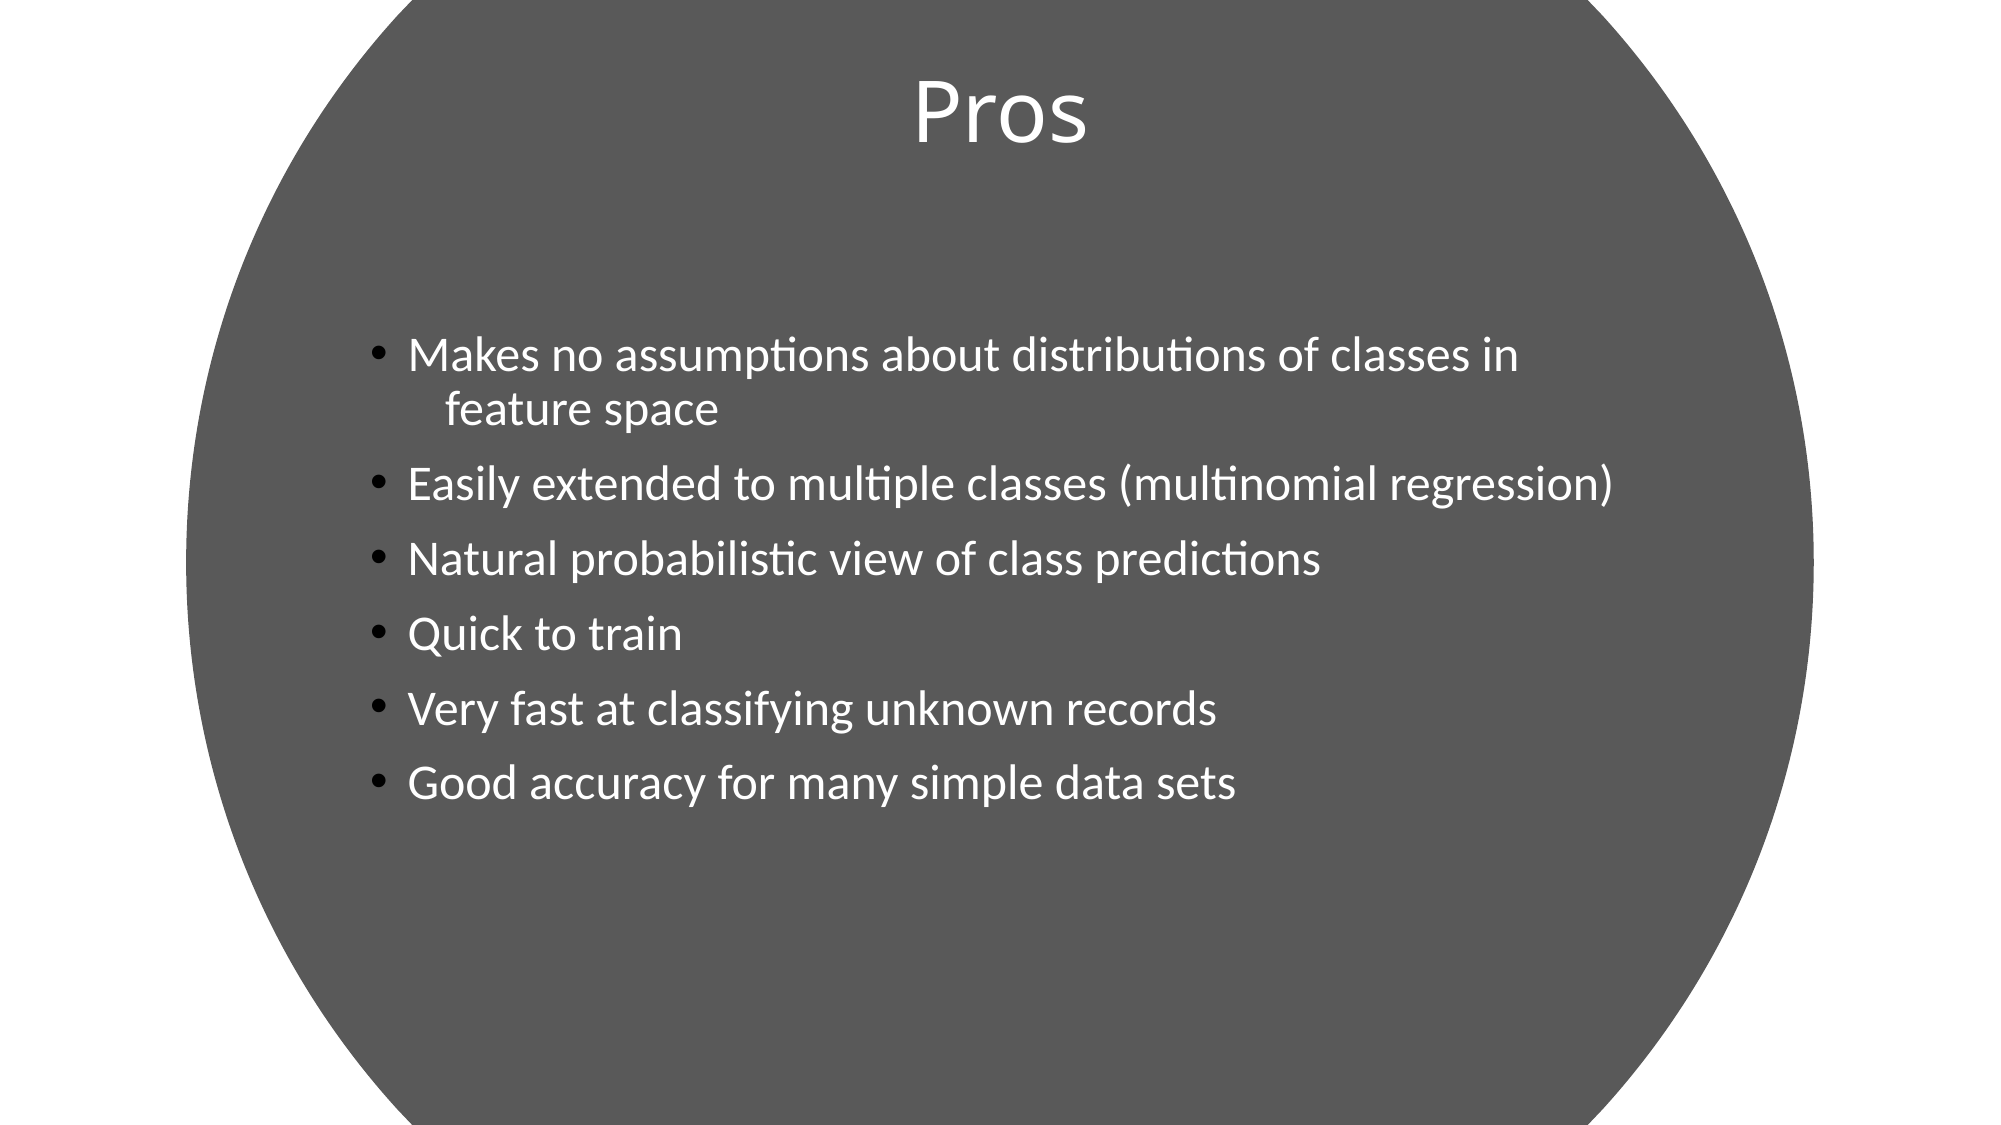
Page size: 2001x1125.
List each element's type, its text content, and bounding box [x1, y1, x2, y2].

title Pros [379, 60, 1621, 272]
text_box [144, 0, 1856, 1125]
list Makes no assumptions about distributions of classes in feature space Easily extended to multiple classes (multinomial regression) Natural probabilistic view of class predictions Quick to train Very fast at classifying unknown records Good accuracy for many simple data sets [355, 321, 1645, 982]
